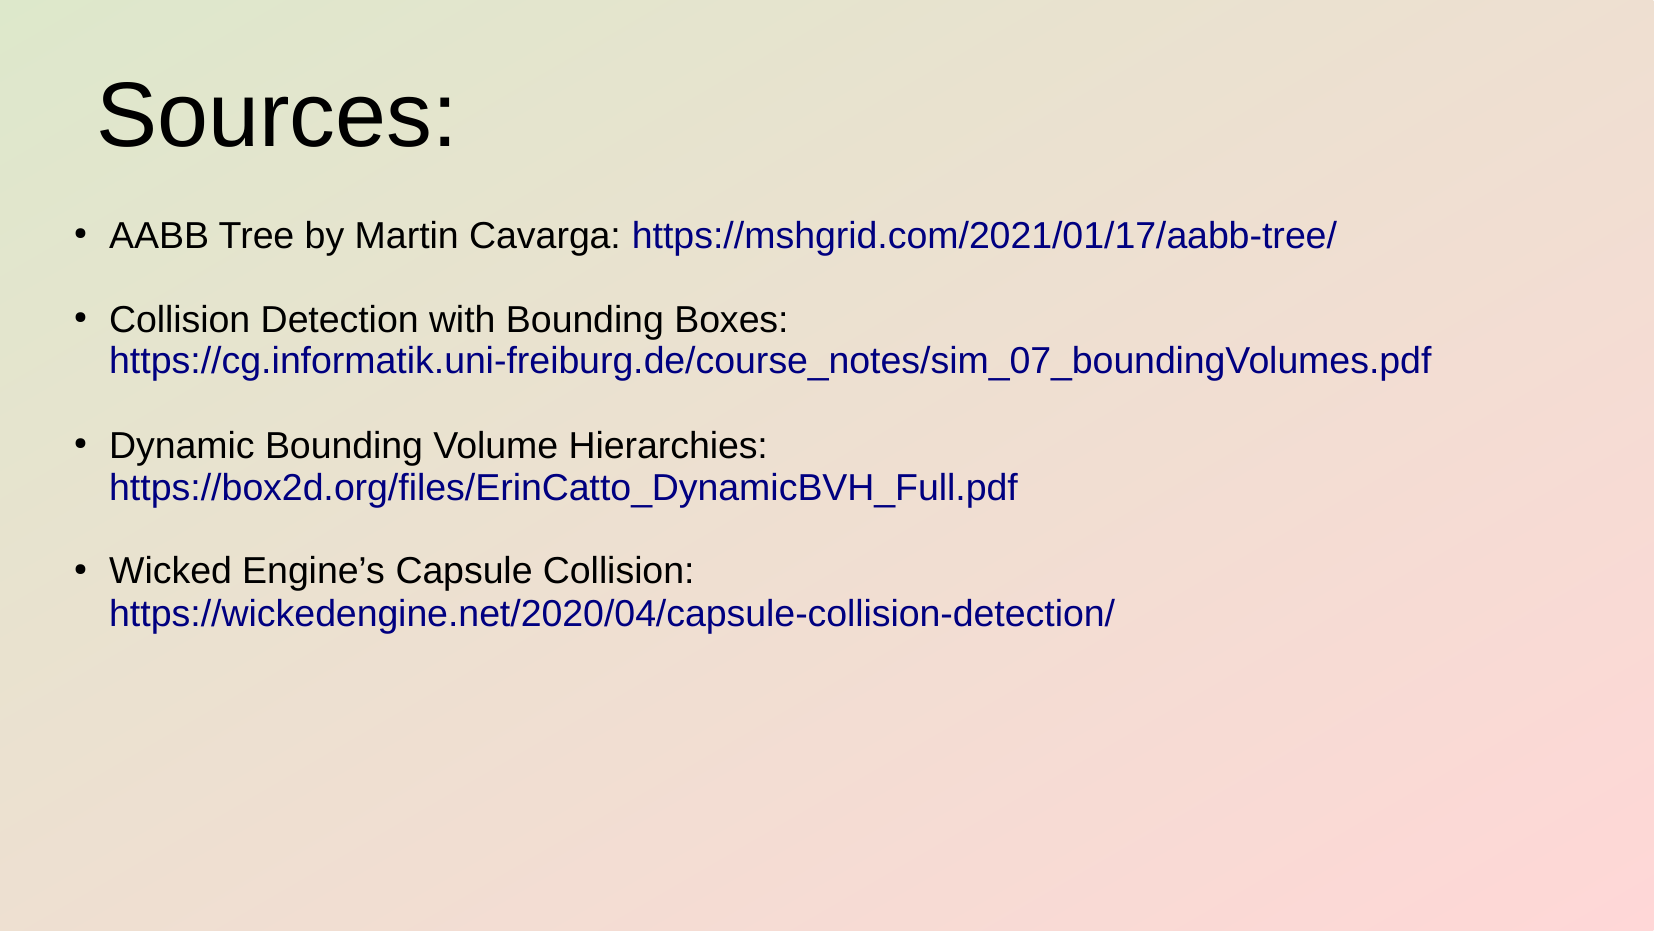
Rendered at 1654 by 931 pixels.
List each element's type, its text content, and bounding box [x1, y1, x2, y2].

text_box AABB Tree by Martin Cavarga: https://mshgrid.com/2021/01/17/aabb-tree/ Collision Detection with Bounding Boxes: https://cg.informatik.uni-freiburg.de/course_notes/sim_07_boundingVolumes.pdf Dynamic Bounding Volume Hierarchies: https://box2d.org/files/ErinCatto_DynamicBVH_Full.pdf Wicked Engine’s Capsule Collision: https://wickedengine.net/2020/04/capsule-collision-detection/ [59, 206, 1595, 916]
title Sources: [82, 37, 473, 193]
